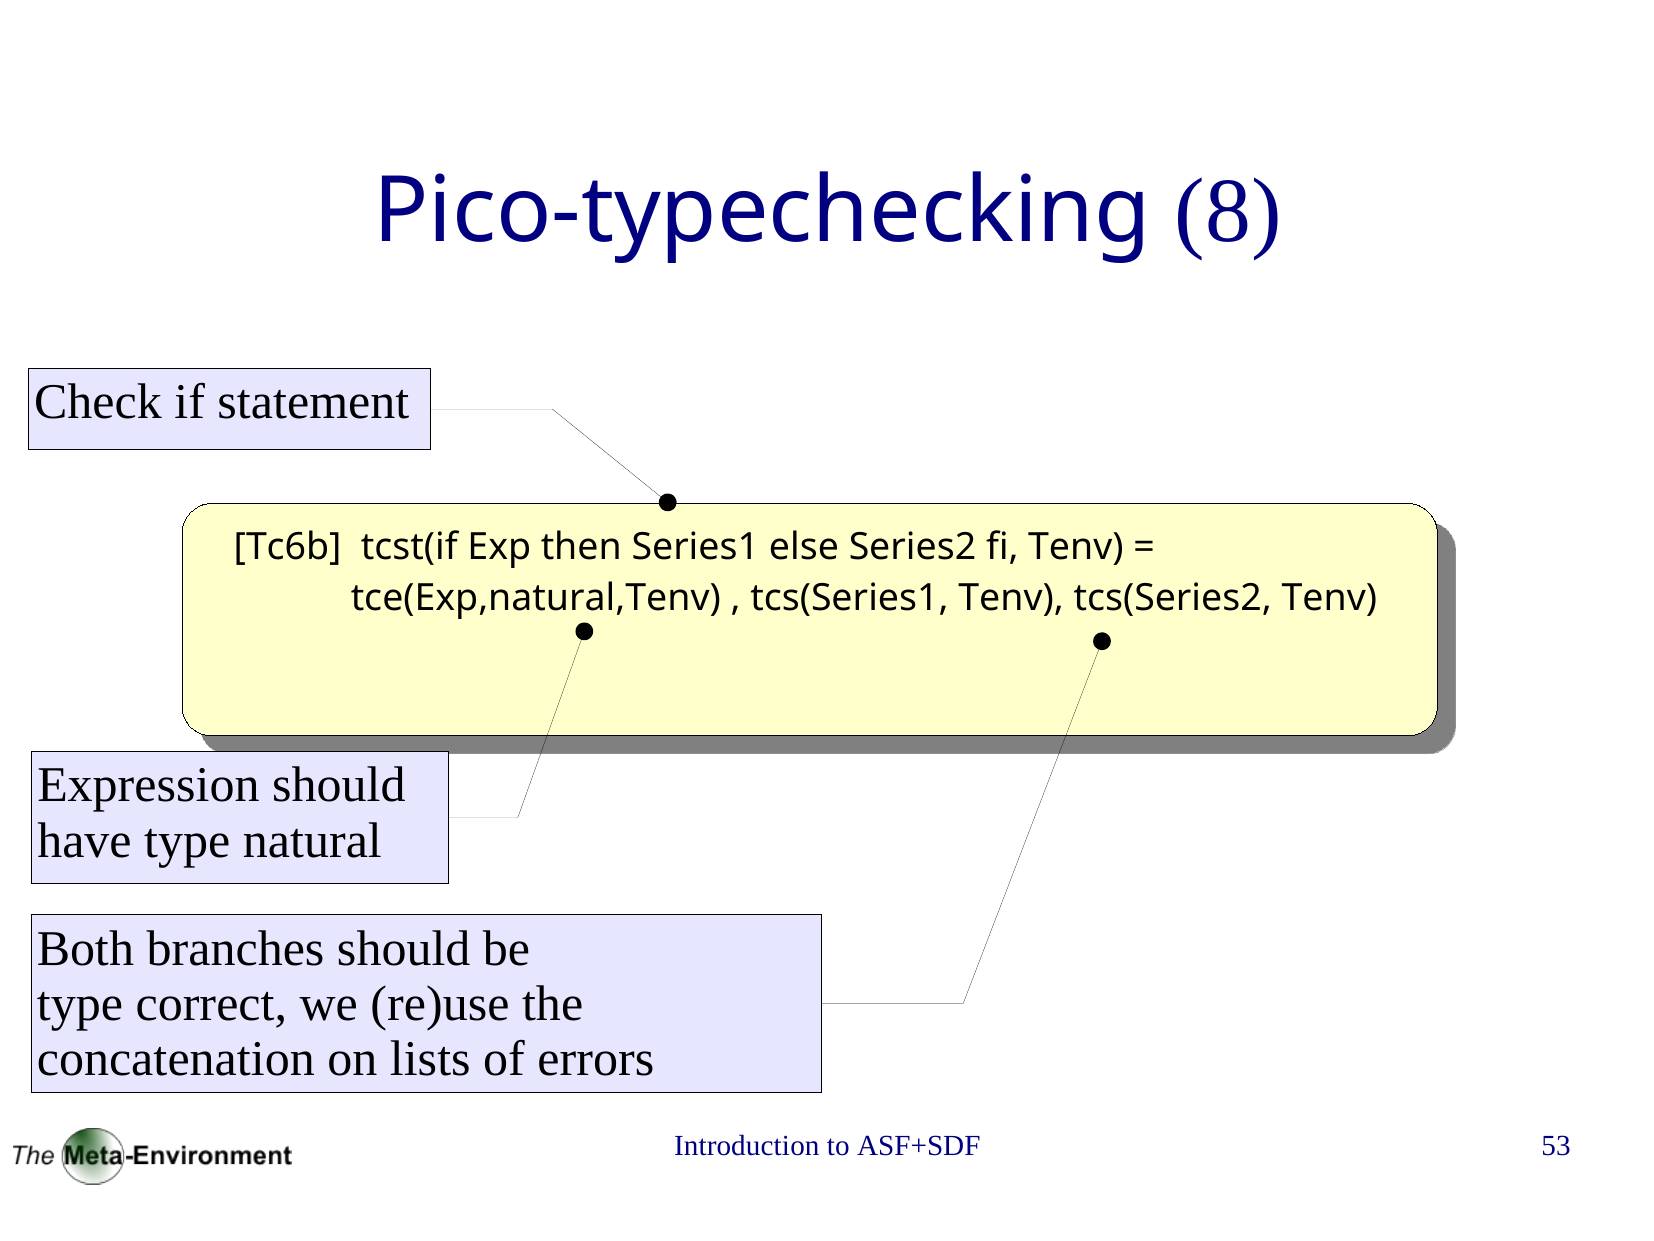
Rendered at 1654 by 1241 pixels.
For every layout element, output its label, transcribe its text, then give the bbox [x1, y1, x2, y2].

title Pico-typechecking (8) [121, 102, 1534, 311]
text_box Check if statement [28, 368, 431, 450]
picture [13, 1128, 292, 1185]
text_box Expression should have type natural [31, 751, 449, 884]
text_box [182, 503, 1429, 736]
text_box [Tc6b] tcst(if Exp then Series1 else Series2 fi, Tenv) = tce(Exp,natural,Tenv) , tcs(Series1, Tenv), tcs(Series2, Tenv) [219, 512, 1532, 895]
text_box Both branches should be type correct, we (re)use the concatenation on lists of errors [31, 914, 822, 1093]
